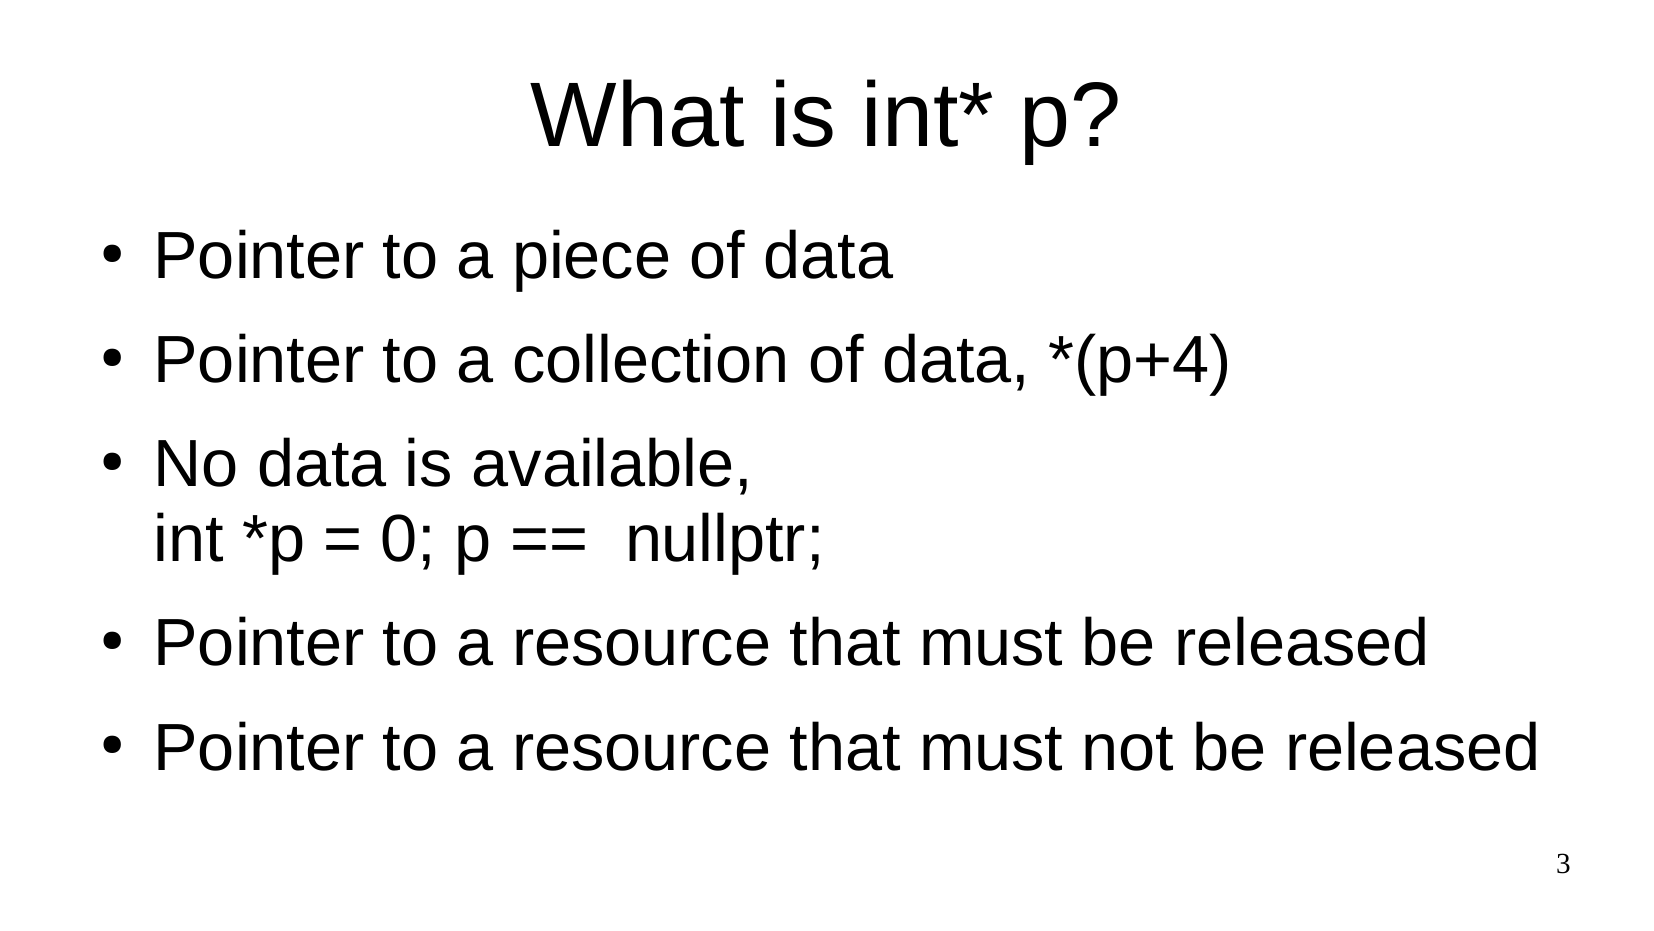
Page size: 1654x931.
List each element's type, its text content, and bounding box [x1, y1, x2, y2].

title What is int* p? [82, 37, 1571, 193]
list Pointer to a piece of data Pointer to a collection of data, *(p+4) No data is available, int *p = 0; p == nullptr; Pointer to a resource that must be released Pointer to a resource that must not be released [82, 217, 1571, 758]
